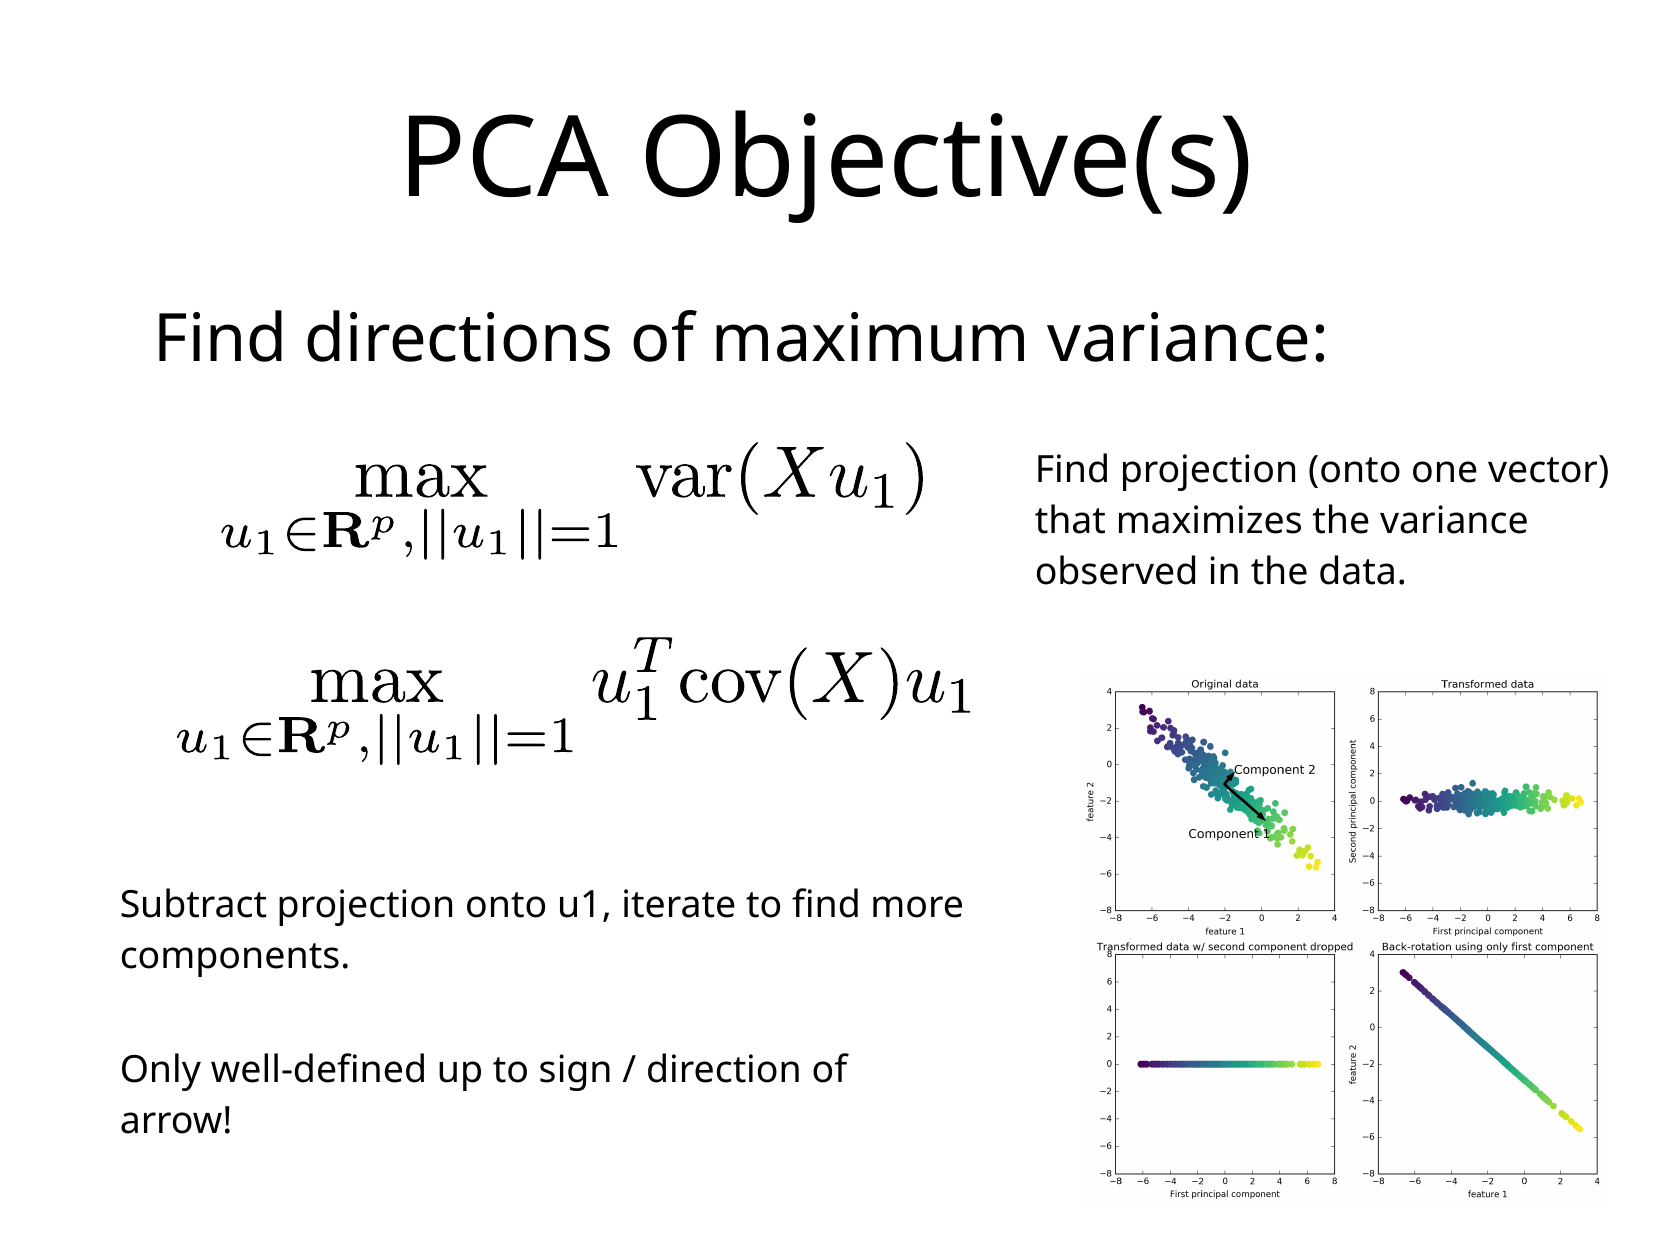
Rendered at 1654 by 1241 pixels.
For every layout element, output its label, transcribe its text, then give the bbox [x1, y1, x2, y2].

text_box [218, 442, 931, 560]
text_box Subtract projection onto u1, iterate to find more components. [105, 870, 1036, 961]
picture [1080, 674, 1606, 1205]
list Find directions of maximum variance: [82, 290, 1571, 1010]
text_box Find projection (onto one vector) that maximizes the variance observed in the data. [1020, 435, 1636, 564]
text_box [174, 637, 976, 766]
title PCA Objective(s) [82, 49, 1571, 257]
text_box Only well-defined up to sign / direction of arrow! [105, 1035, 931, 1088]
